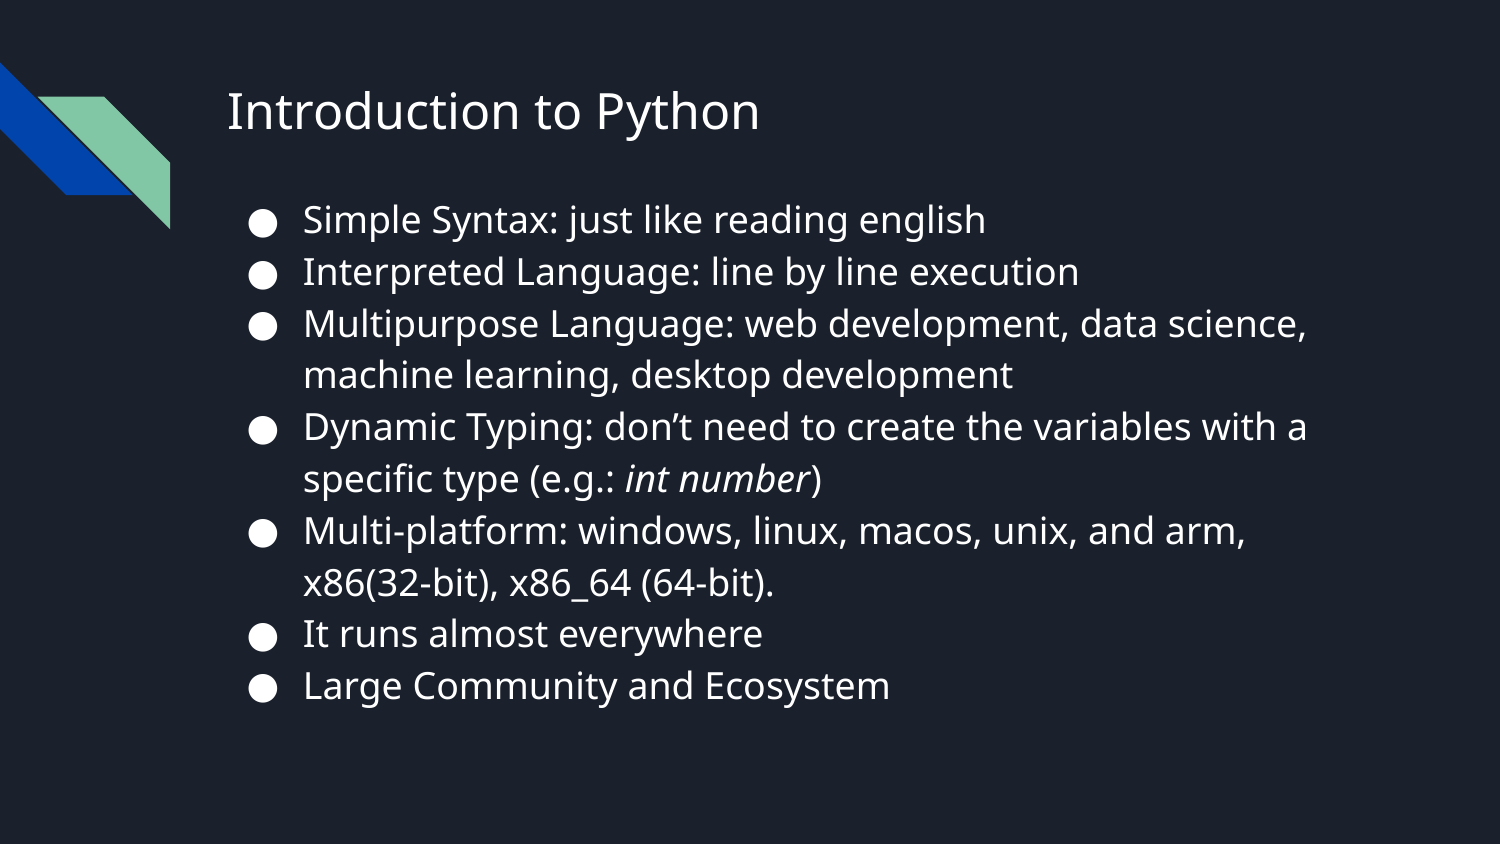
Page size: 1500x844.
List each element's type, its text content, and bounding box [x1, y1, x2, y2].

list Simple Syntax: just like reading english Interpreted Language: line by line execution Multipurpose Language: web development, data science, machine learning, desktop development Dynamic Typing: don’t need to create the variables with a specific type (e.g.: int number) Multi-platform: windows, linux, macos, unix, and arm, x86(32-bit), x86_64 (64-bit). It runs almost everywhere Large Community and Ecosystem [212, 174, 1368, 776]
title Introduction to Python [212, 64, 1368, 174]
